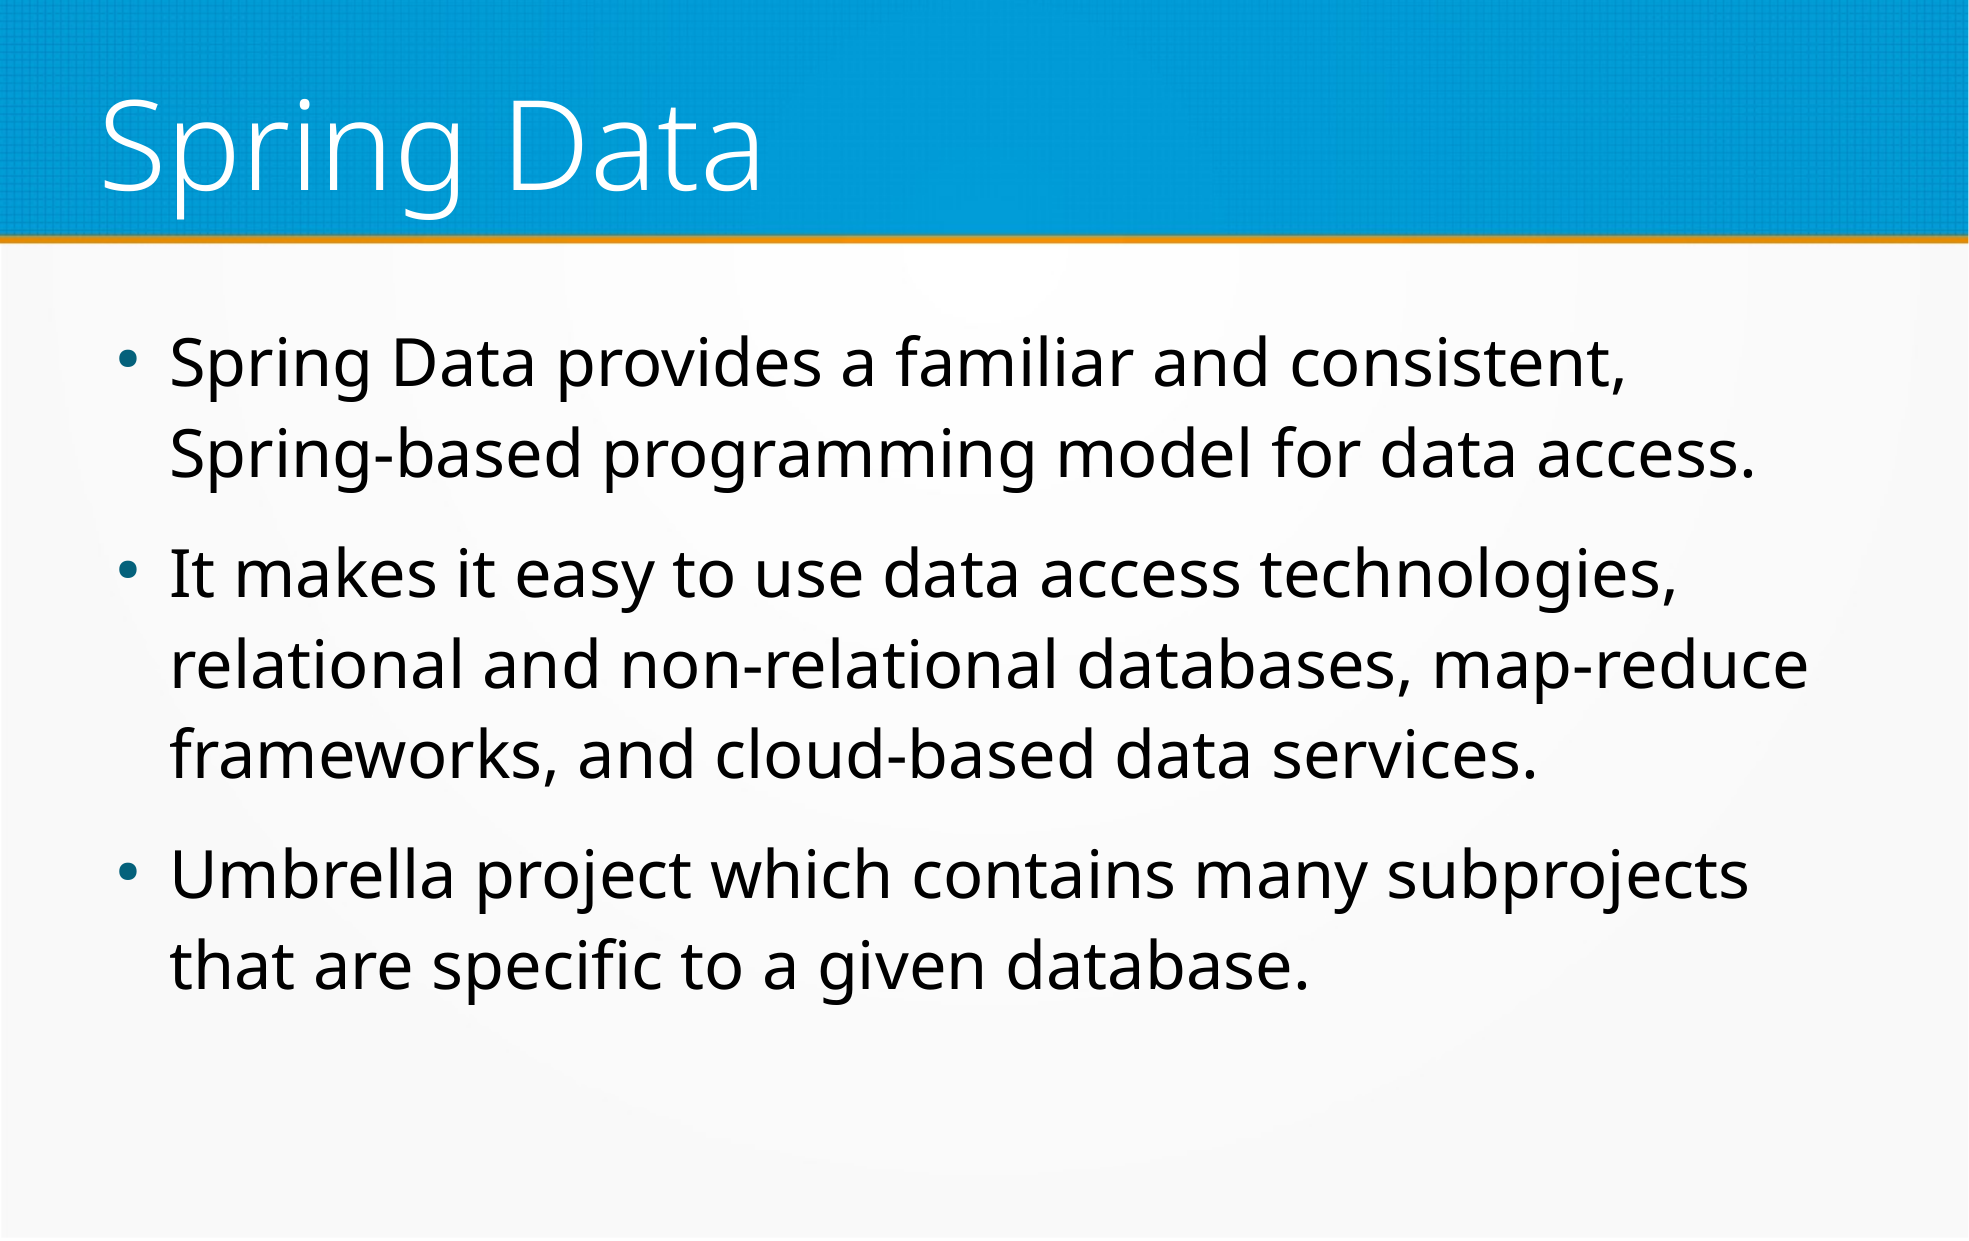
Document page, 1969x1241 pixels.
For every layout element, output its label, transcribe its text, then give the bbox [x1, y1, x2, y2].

picture [0, 233, 1969, 1241]
title Spring Data [98, 19, 1870, 227]
list Spring Data provides a familiar and consistent, Spring-based programming model for data access. It makes it easy to use data access technologies, relational and non-relational databases, map-reduce frameworks, and cloud-based data services. Umbrella project which contains many subprojects that are specific to a given database. [98, 315, 1861, 1081]
